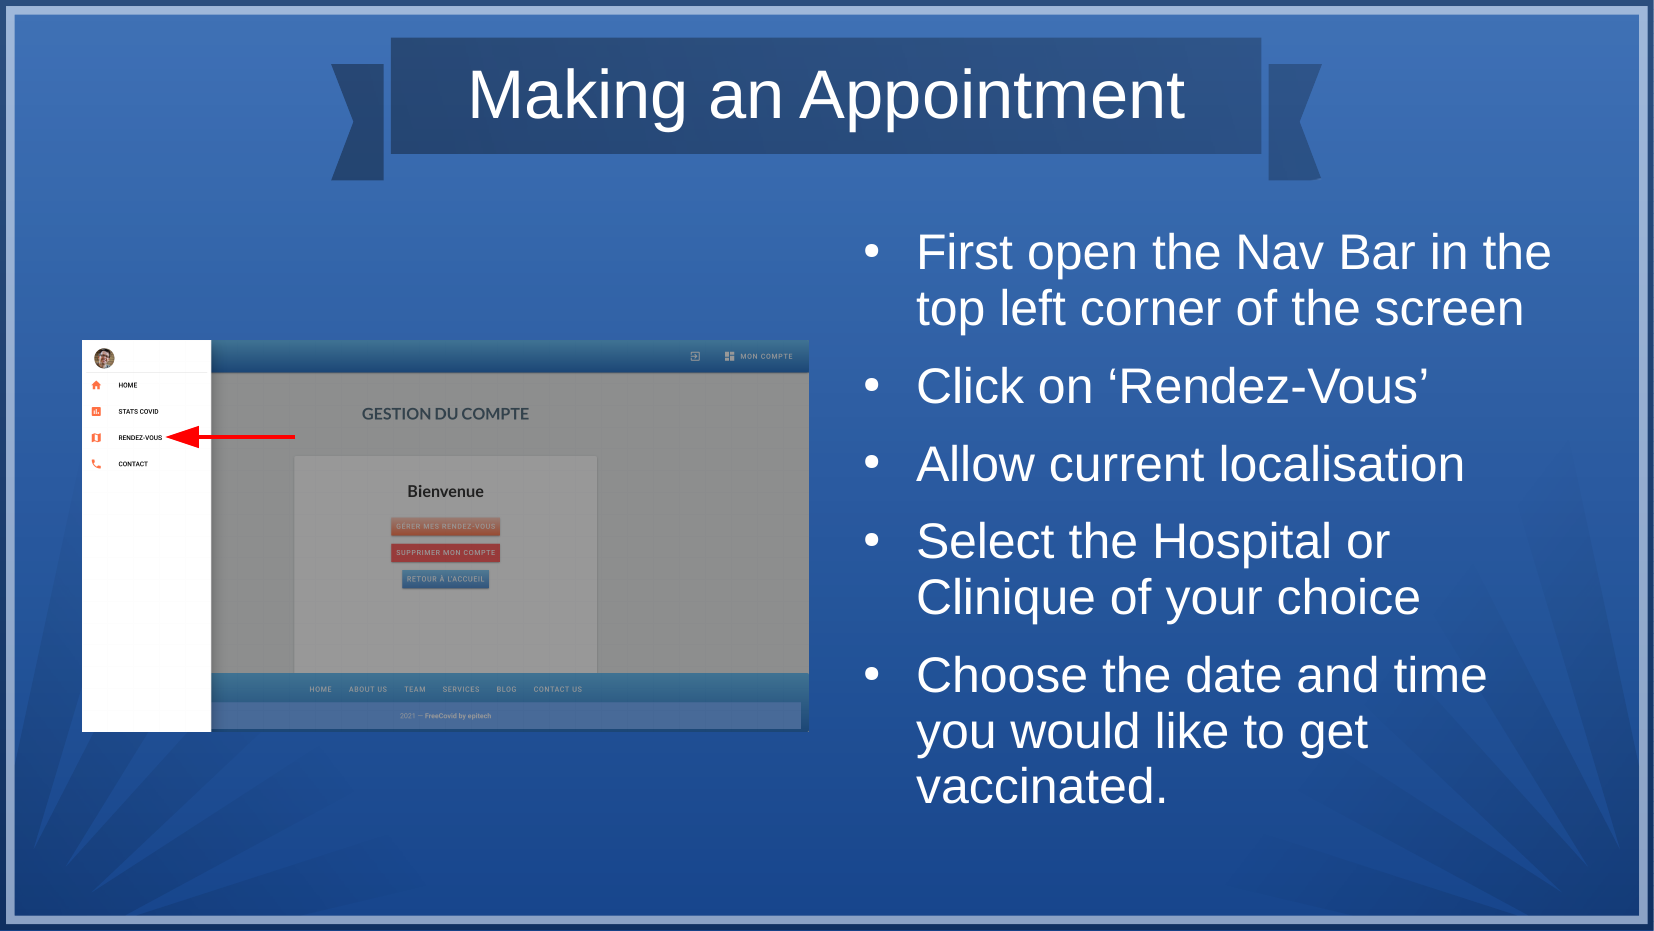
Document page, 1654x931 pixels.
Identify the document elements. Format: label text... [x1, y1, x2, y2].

list First open the Nav Bar in the top left corner of the screen Click on ‘Rendez-Vous’ Allow current localisation Select the Hospital or Clinique of your choice Choose the date and time you would like to get vaccinated. [845, 224, 1572, 848]
picture [82, 340, 809, 732]
title Making an Appointment [389, 35, 1264, 154]
